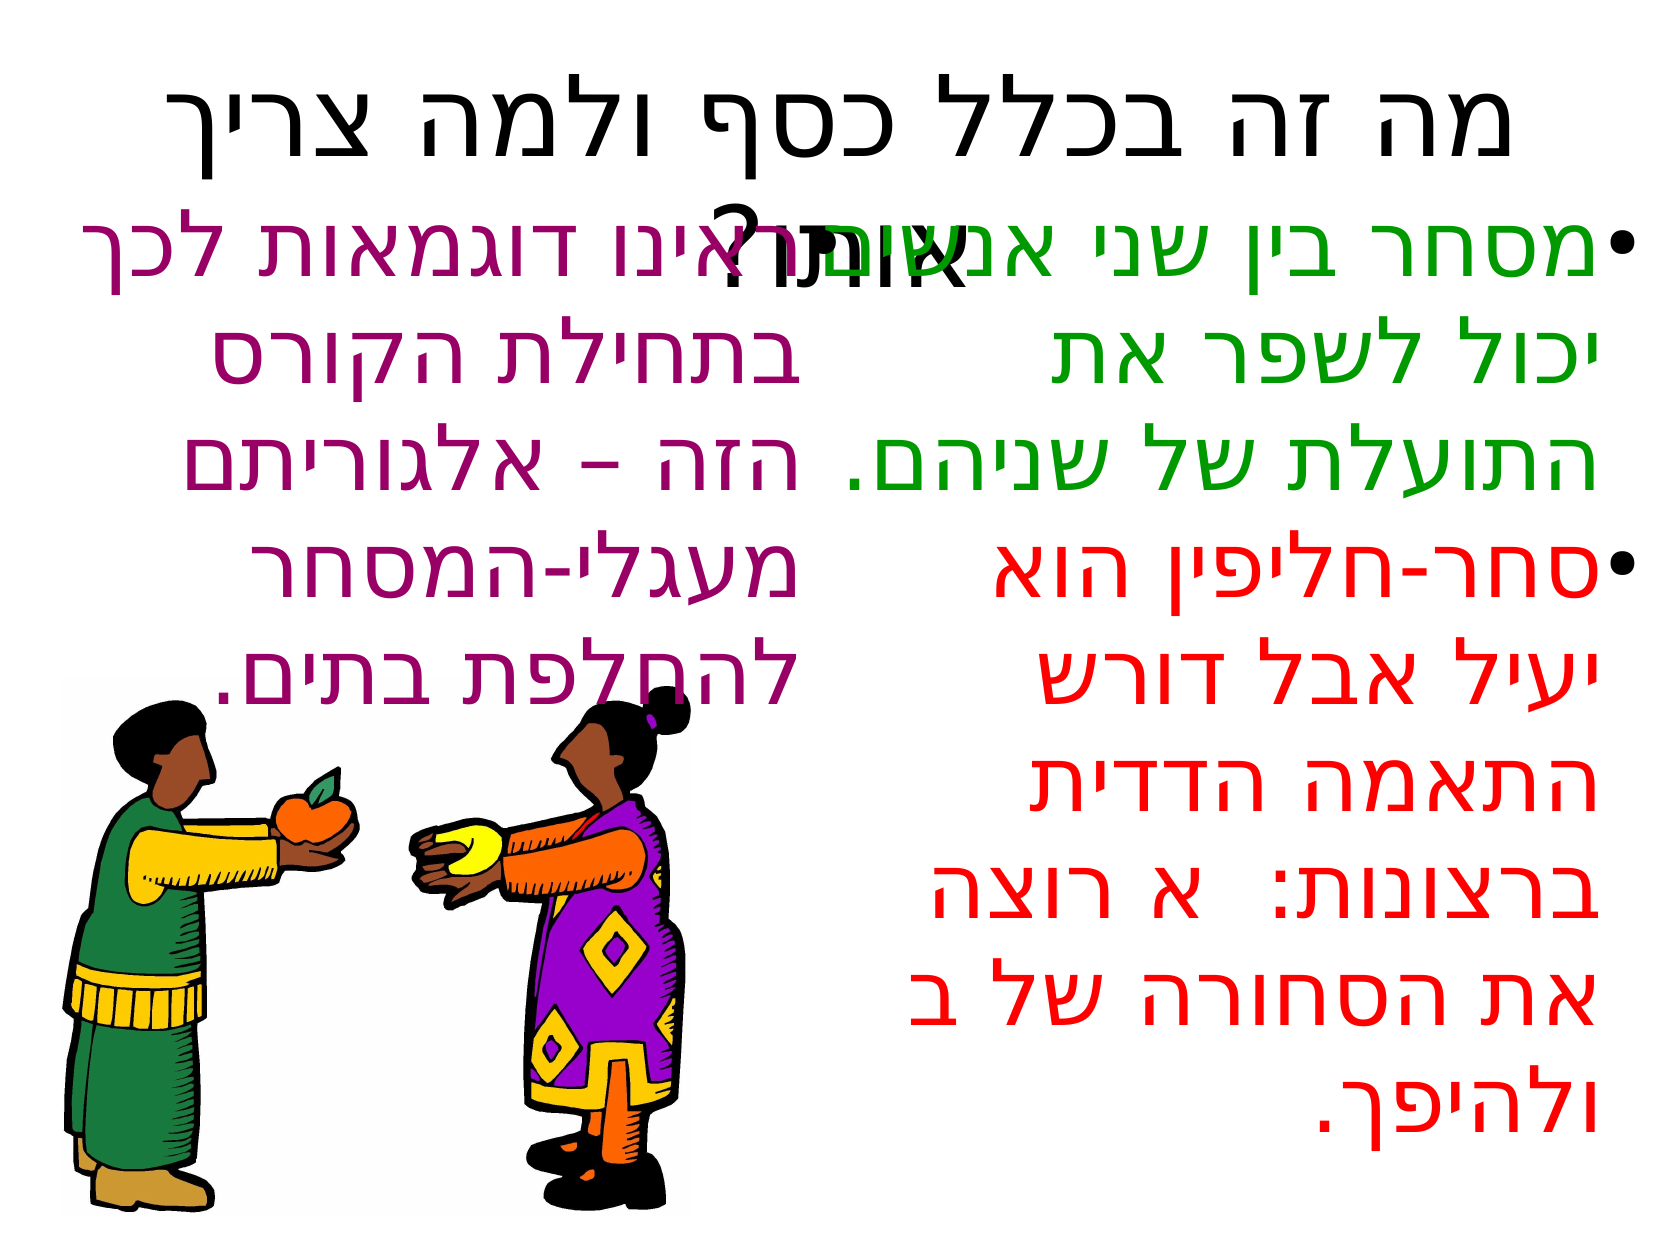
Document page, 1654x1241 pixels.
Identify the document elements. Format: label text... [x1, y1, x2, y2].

picture [62, 707, 691, 1216]
text_box ראינו דוגמאות לכך בתחילת הקורס הזה – אלגוריתם מעגלי-המסחר להחלפת בתים. [39, 183, 856, 707]
text_box מסחר בין שני אנשים יכול לשפר את התועלת של שניהם. סחר-חליפין הוא יעיל אבל דורש התאמה הדדית ברצונות: א רוצה את הסחורה של ב ולהיפך. [795, 183, 1654, 1186]
text_box מה זה בכלל כסף ולמה צריך אותו? [60, 45, 1624, 183]
